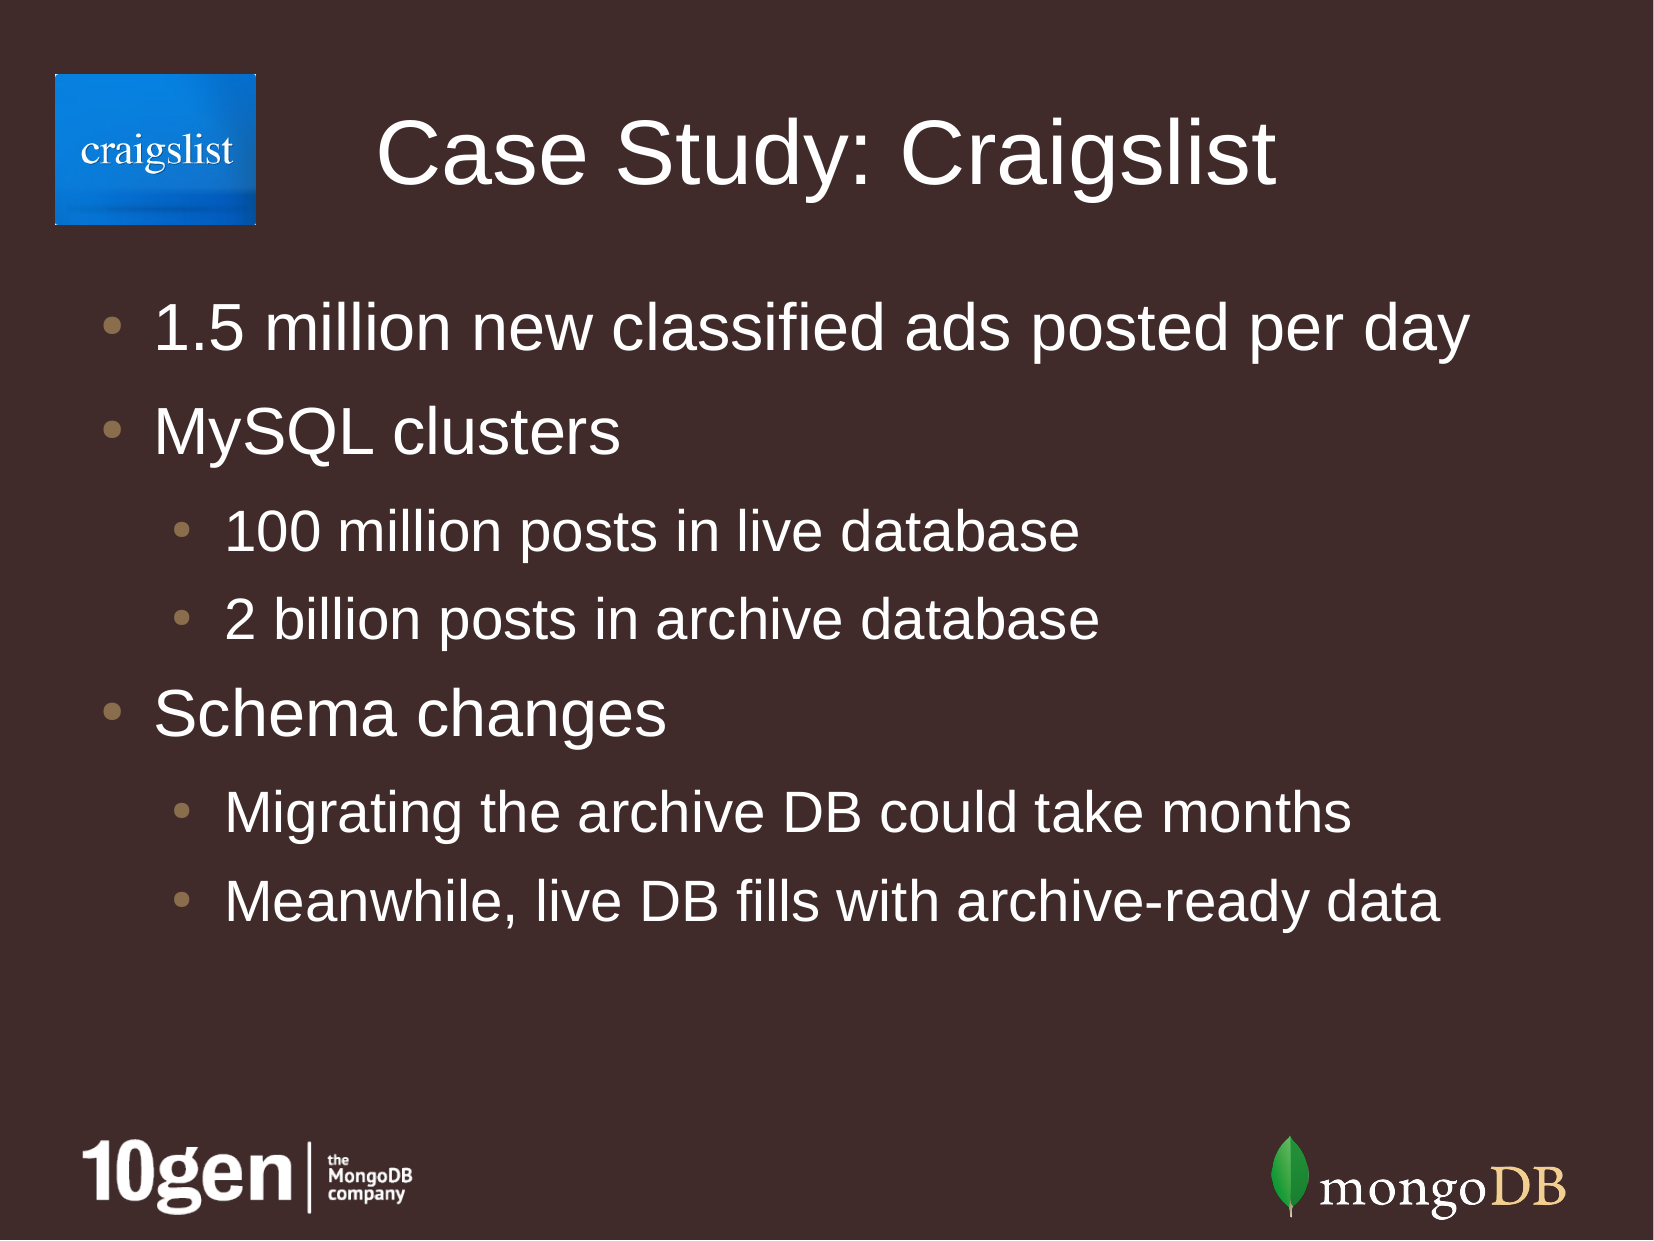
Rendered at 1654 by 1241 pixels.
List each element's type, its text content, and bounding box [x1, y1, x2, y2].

picture [55, 74, 256, 226]
title Case Study: Craigslist [82, 49, 1571, 257]
picture [1260, 1124, 1576, 1230]
list 1.5 million new classified ads posted per day MySQL clusters 100 million posts in live database 2 billion posts in archive database Schema changes Migrating the archive DB could take months Meanwhile, live DB fills with archive-ready data [82, 290, 1571, 1010]
picture [82, 1139, 413, 1215]
